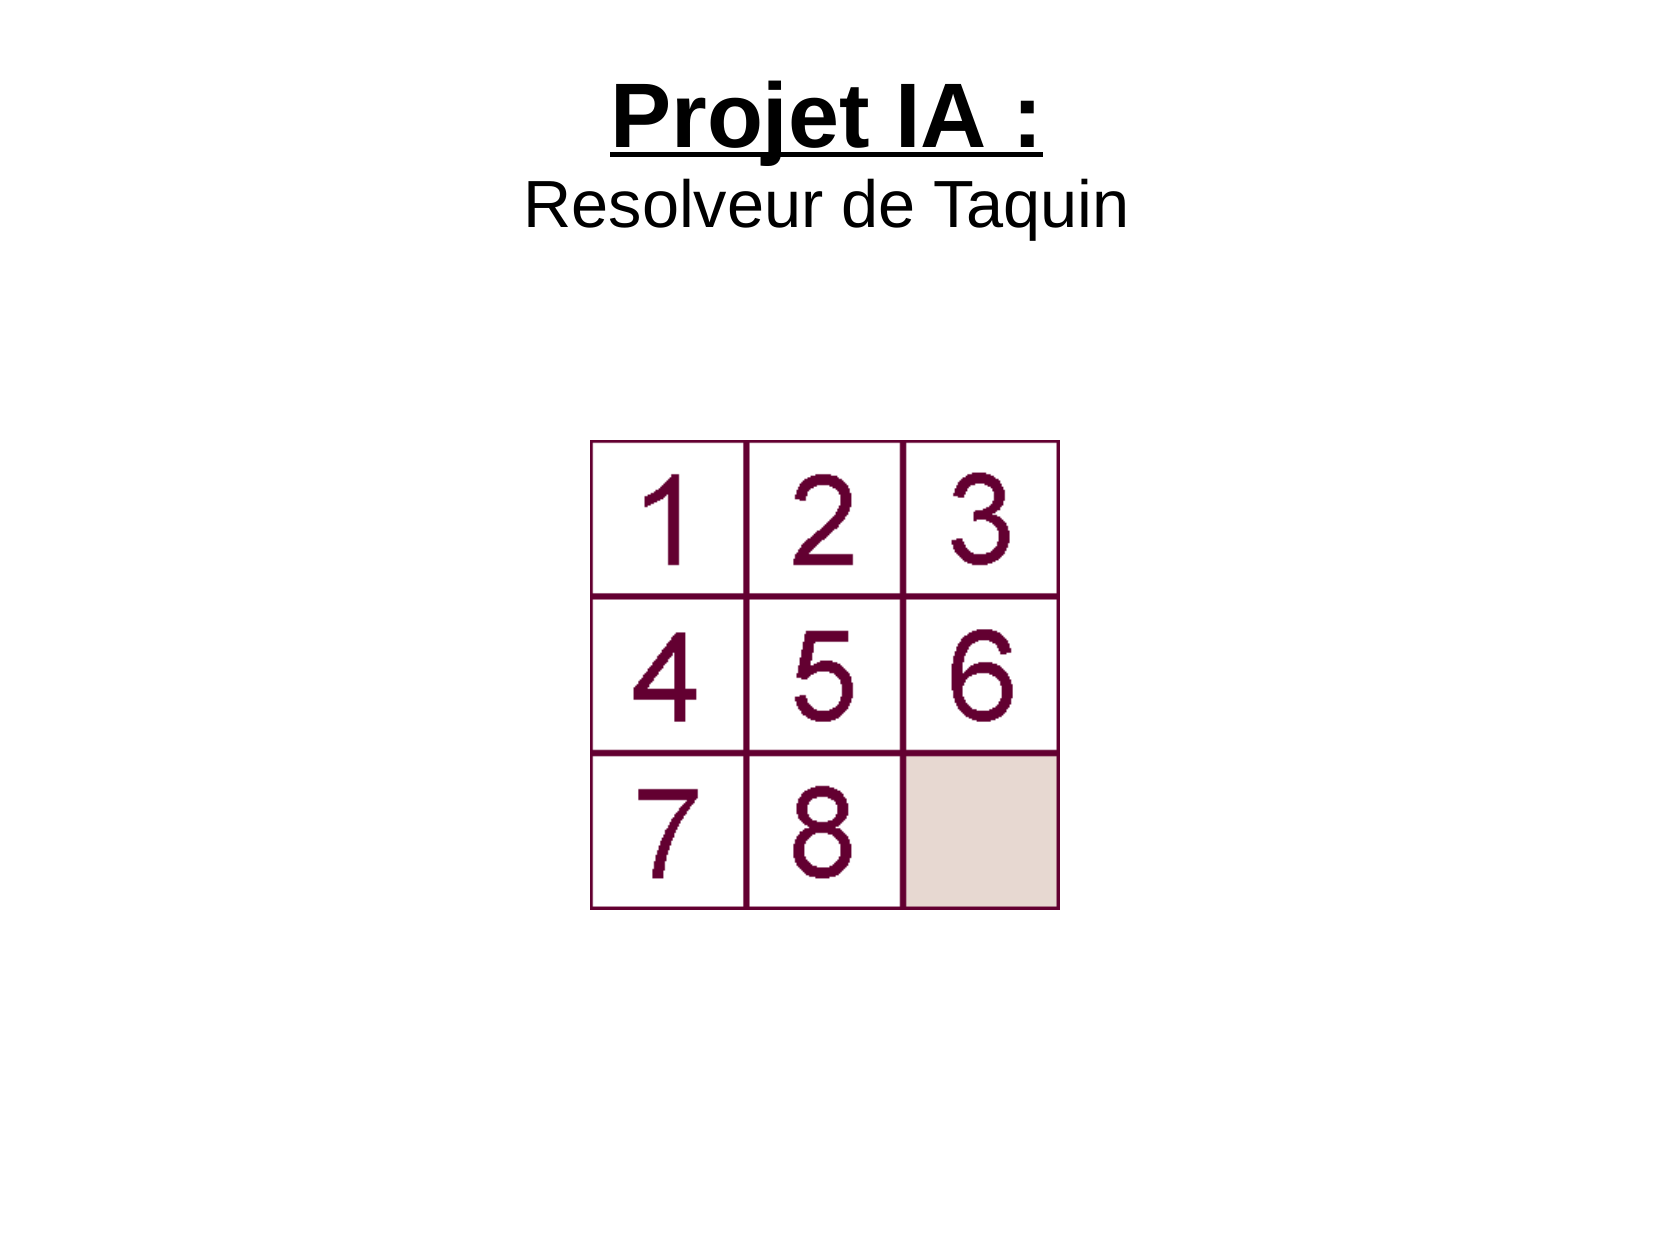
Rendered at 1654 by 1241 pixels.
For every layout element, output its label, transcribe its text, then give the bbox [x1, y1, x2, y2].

picture [590, 440, 1060, 910]
title Projet IA : Resolveur de Taquin [82, 49, 1571, 257]
